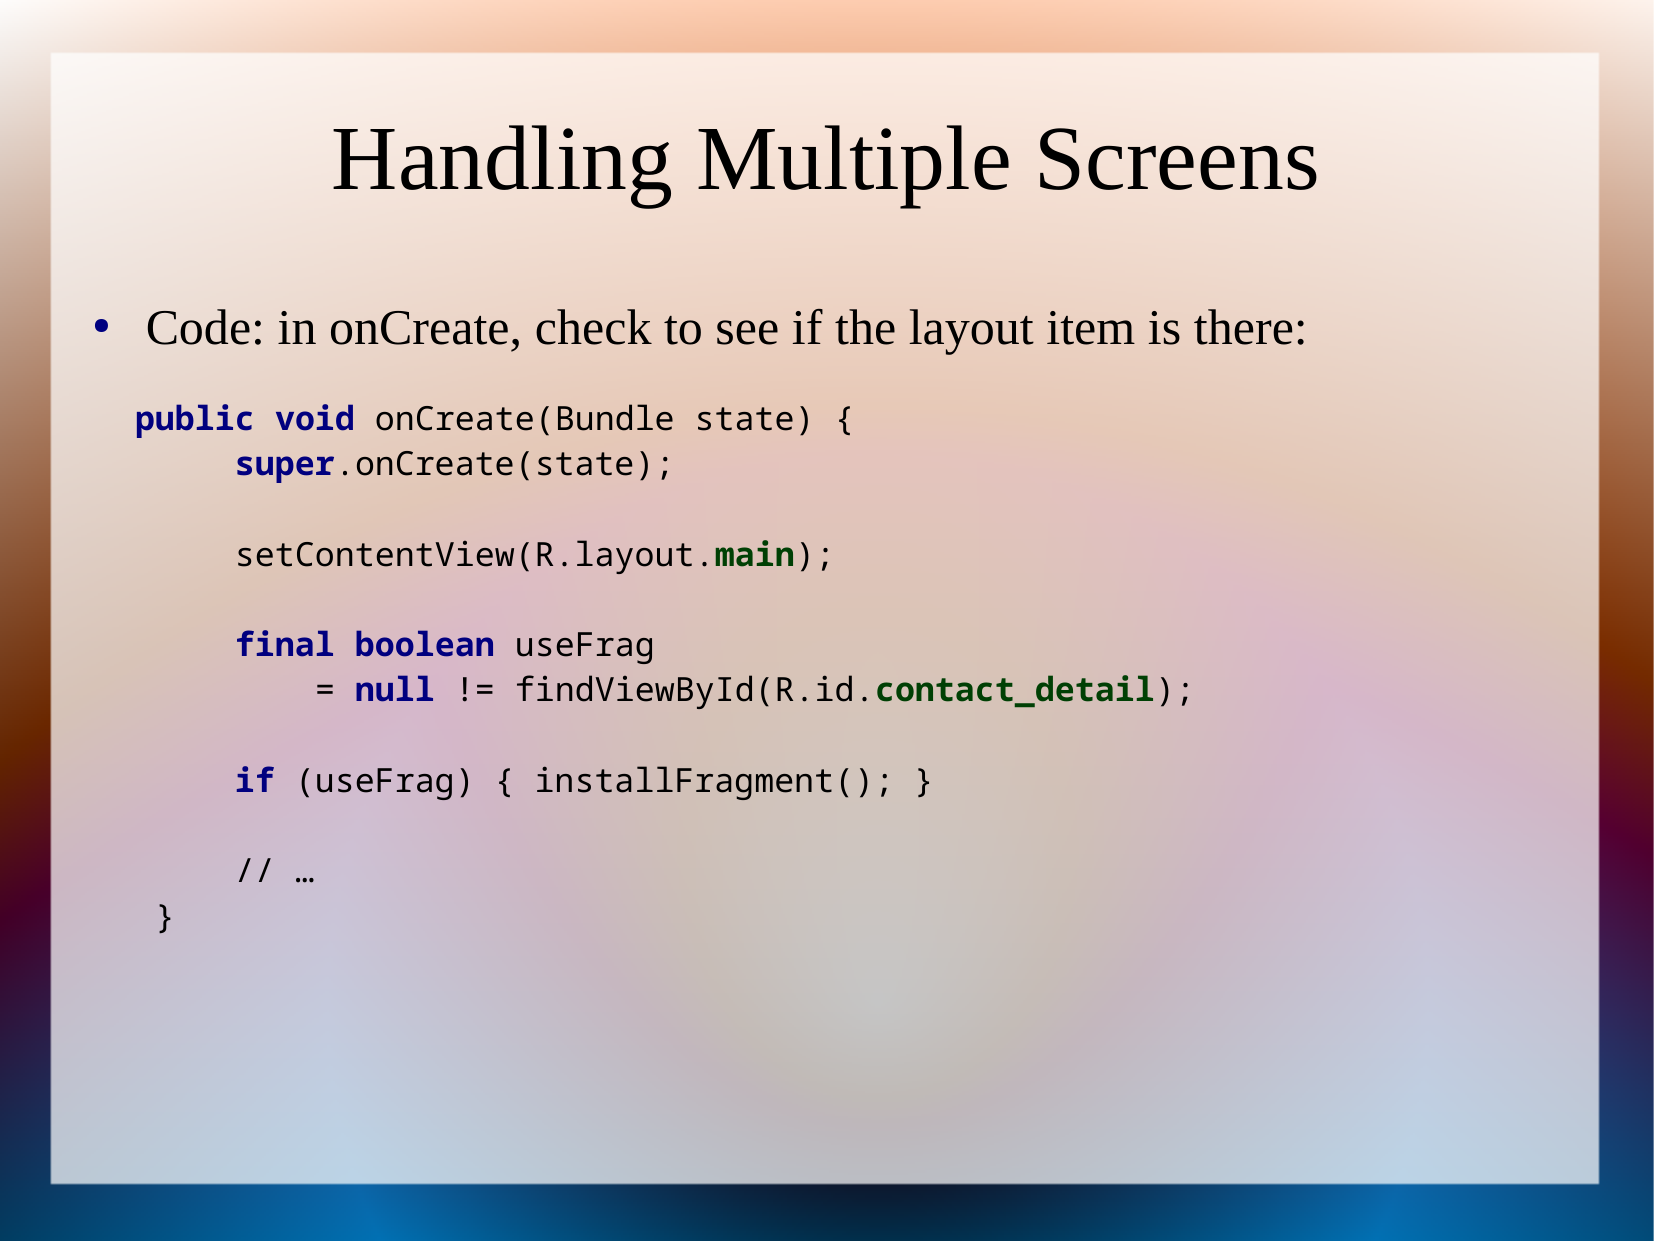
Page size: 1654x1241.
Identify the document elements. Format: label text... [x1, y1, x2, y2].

list Code: in onCreate, check to see if the layout item is there: public void onCreate(Bundle state) { super.onCreate(state); setContentView(R.layout.main); final boolean useFrag = null != findViewById(R.id.contact_detail); if (useFrag) { installFragment(); } // … } [75, 300, 1564, 1119]
title Handling Multiple Screens [82, 55, 1571, 263]
picture [0, 0, 1654, 1241]
